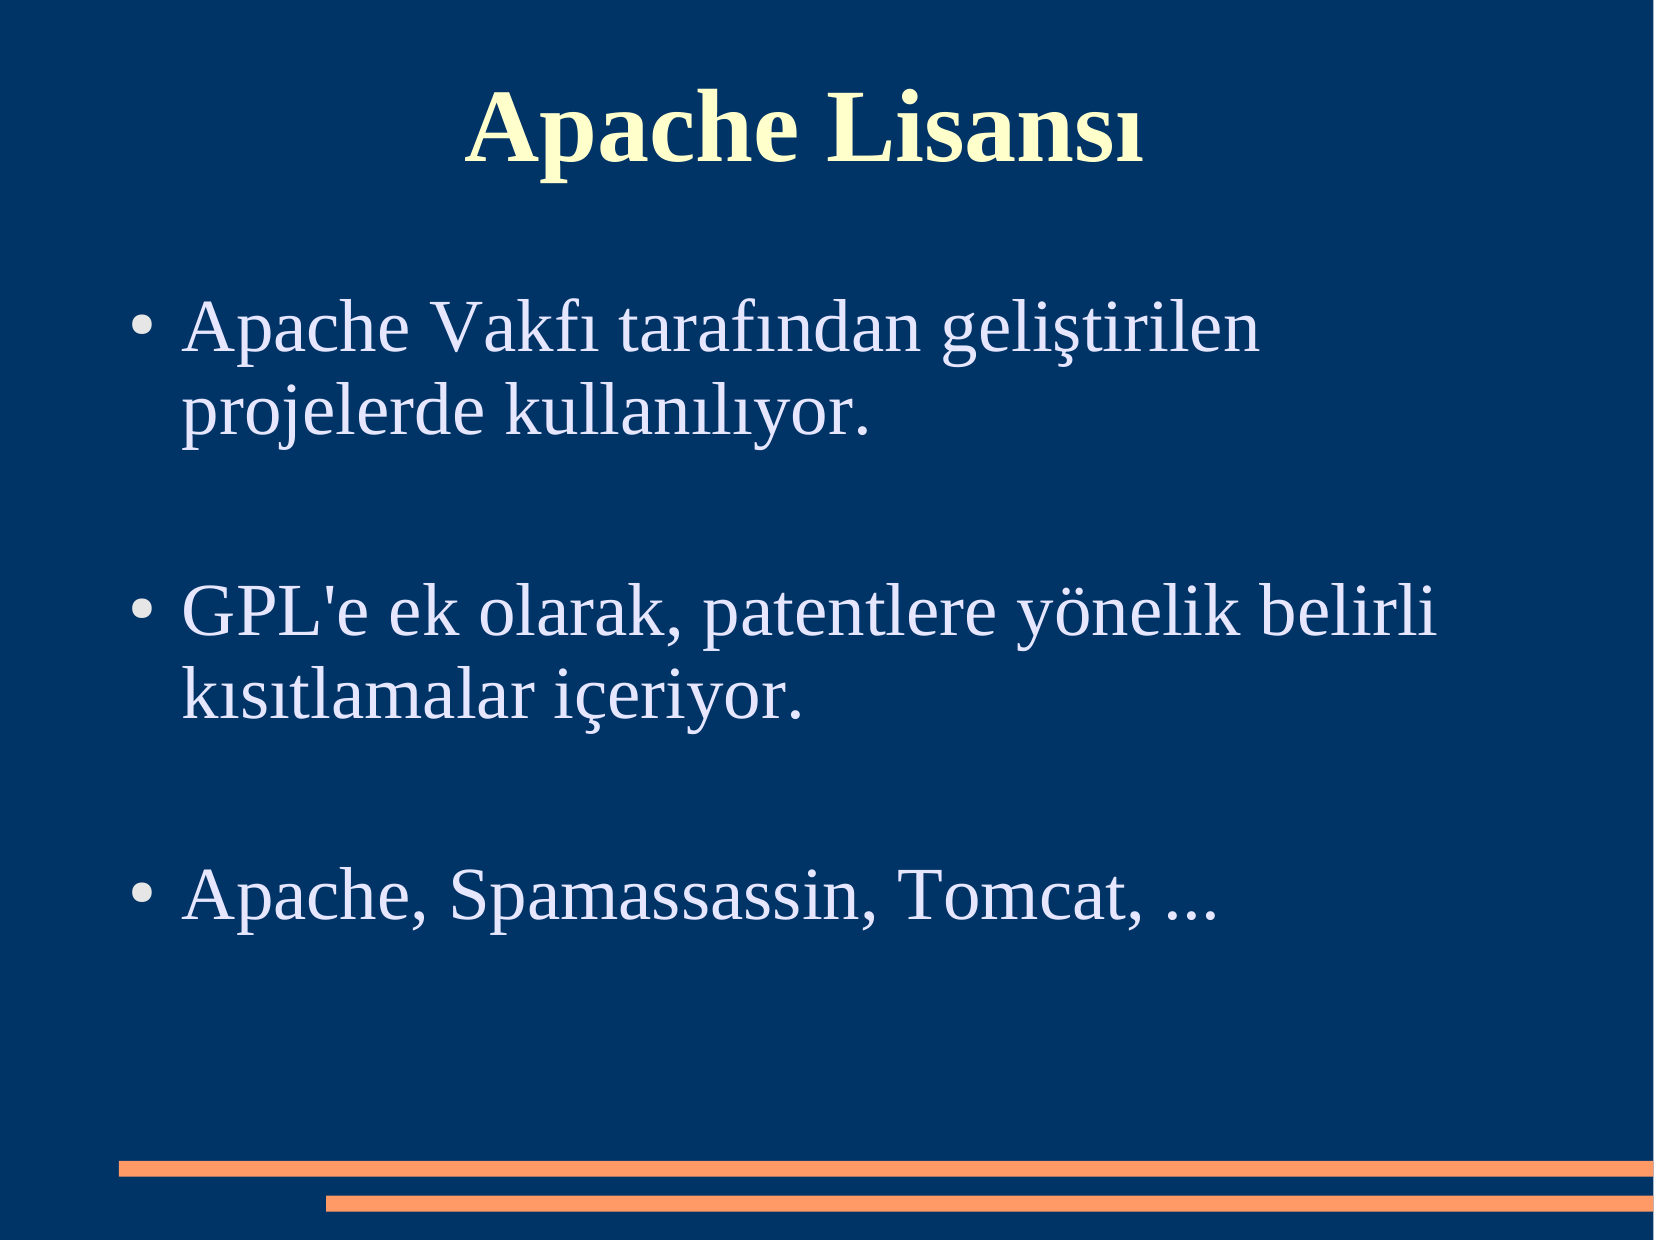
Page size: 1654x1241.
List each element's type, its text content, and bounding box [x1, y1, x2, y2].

title Apache Lisansı [87, 10, 1522, 242]
list Apache Vakfı tarafından geliştirilen projelerde kullanılıyor. GPL'e ek olarak, patentlere yönelik belirli kısıtlamalar içeriyor. Apache, Spamassassin, Tomcat, ... [111, 285, 1502, 986]
